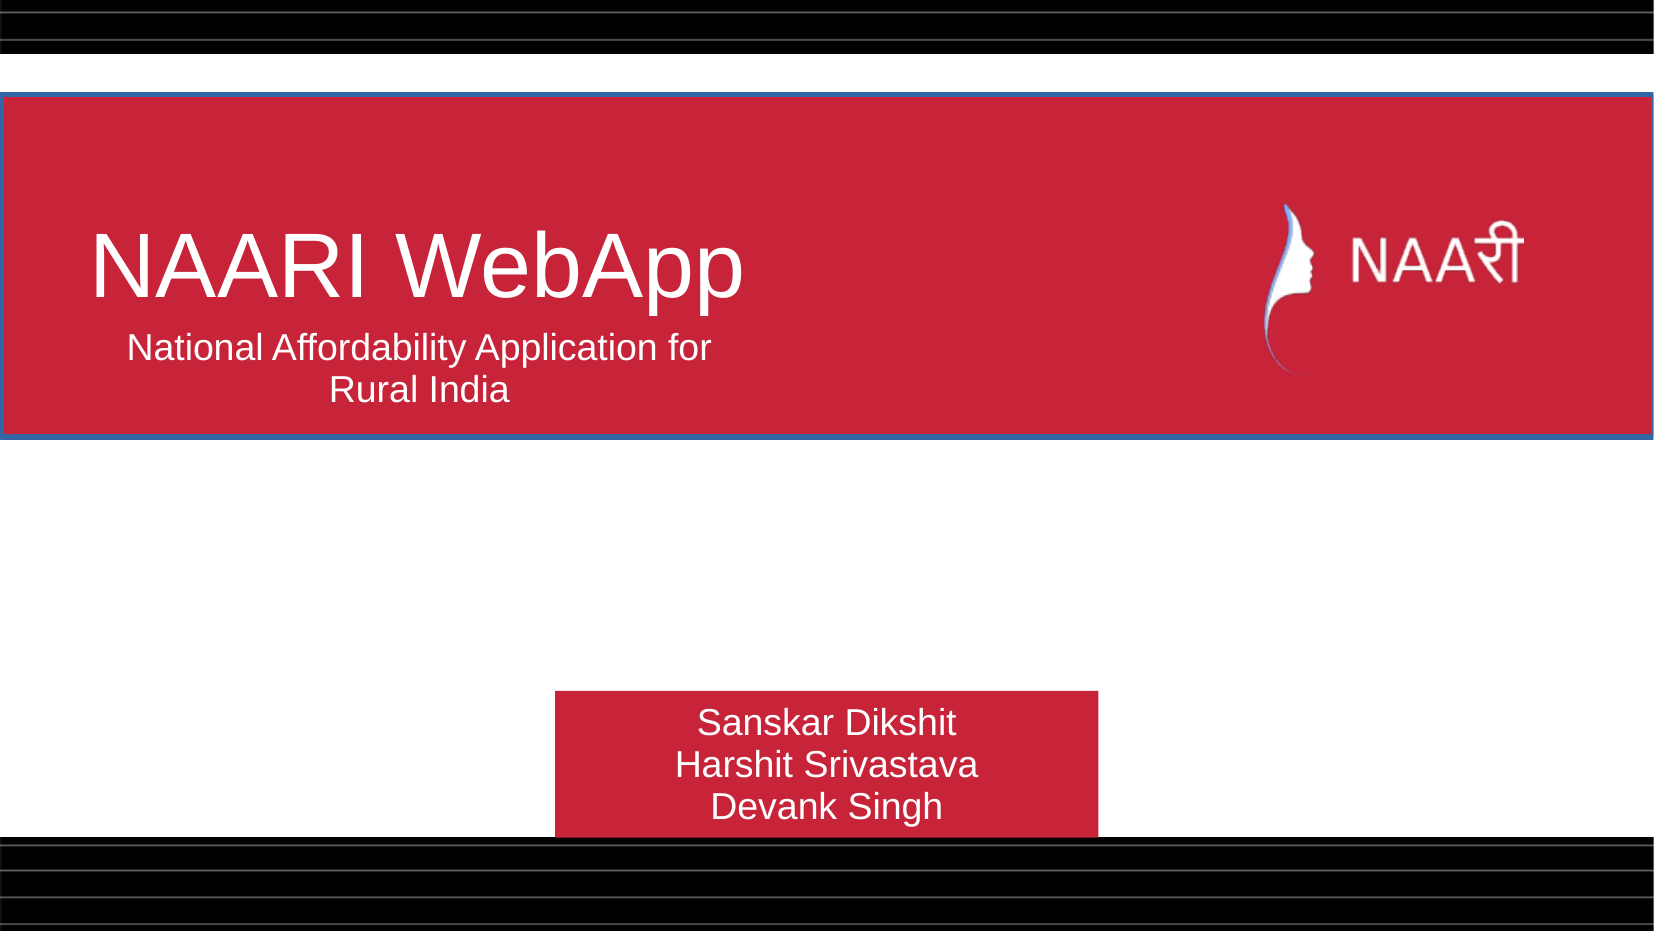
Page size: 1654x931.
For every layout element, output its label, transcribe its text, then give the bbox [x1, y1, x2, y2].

text_box Sanskar Dikshit Harshit Srivastava Devank Singh [555, 690, 1099, 838]
title NAARI WebApp [1, 94, 1654, 438]
picture [0, 837, 1654, 931]
picture [1169, 150, 1524, 426]
text_box National Affordability Application for Rural India [94, 318, 745, 418]
picture [0, 0, 1654, 54]
